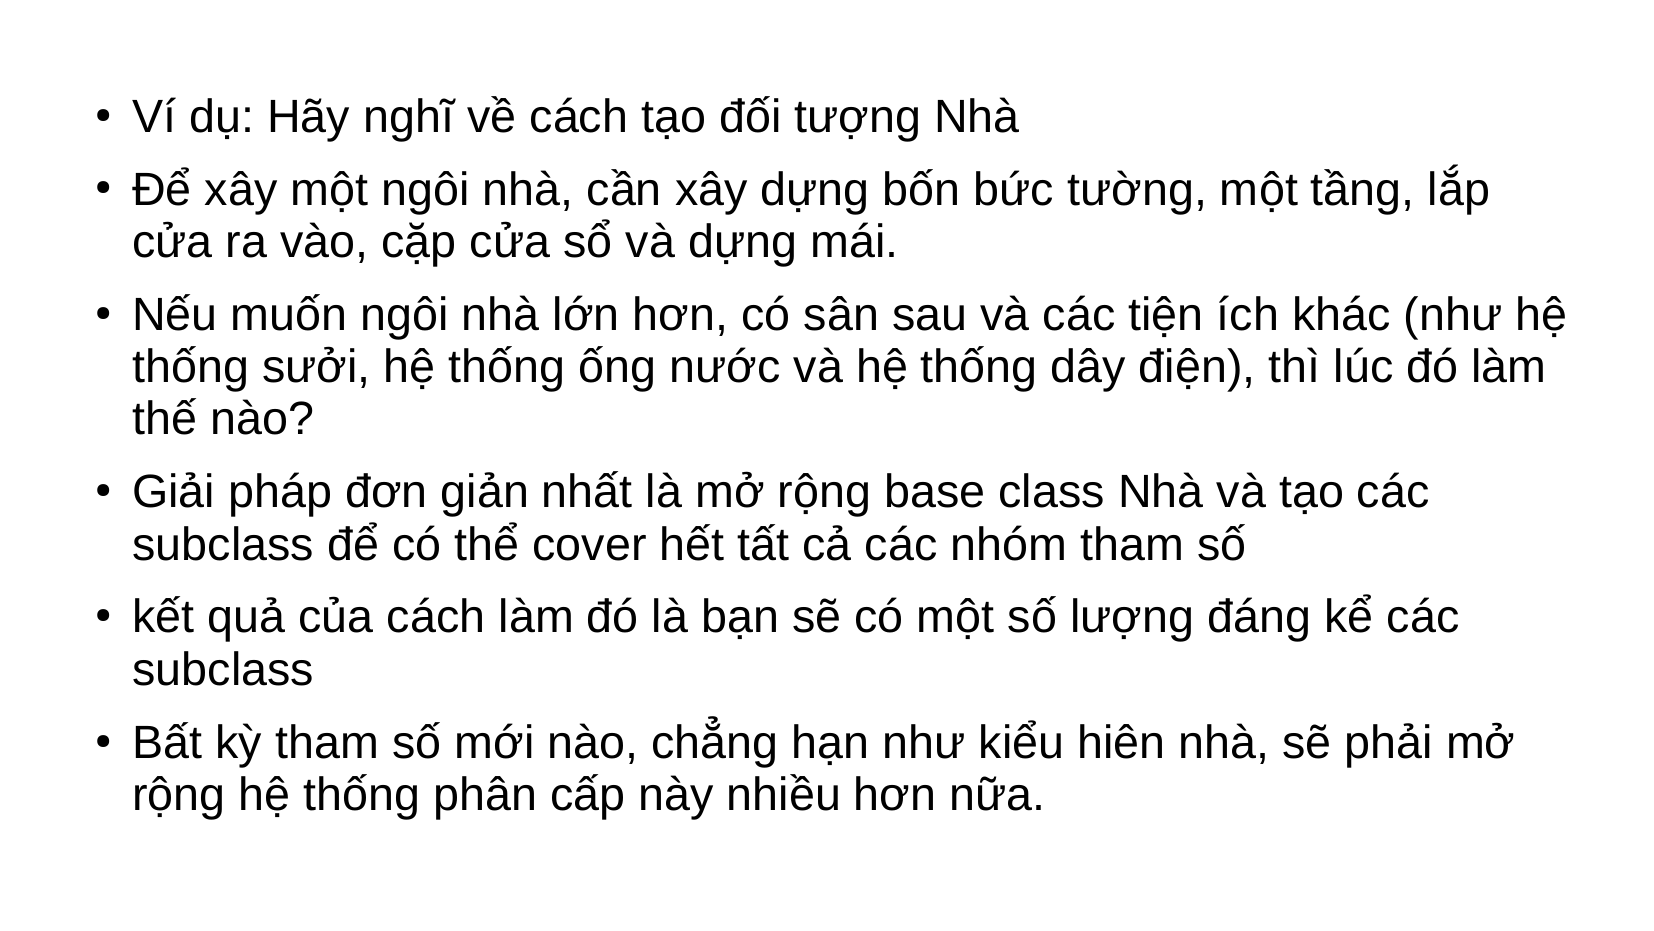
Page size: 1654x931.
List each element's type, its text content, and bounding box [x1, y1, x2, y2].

list Ví dụ: Hãy nghĩ về cách tạo đối tượng Nhà Để xây một ngôi nhà, cần xây dựng bốn bức tường, một tầng, lắp cửa ra vào, cặp cửa sổ và dựng mái. Nếu muốn ngôi nhà lớn hơn, có sân sau và các tiện ích khác (như hệ thống sưởi, hệ thống ống nước và hệ thống dây điện), thì lúc đó làm thế nào? Giải pháp đơn giản nhất là mở rộng base class Nhà và tạo các subclass để có thể cover hết tất cả các nhóm tham số kết quả của cách làm đó là bạn sẽ có một số lượng đáng kể các subclass Bất kỳ tham số mới nào, chẳng hạn như kiểu hiên nhà, sẽ phải mở rộng hệ thống phân cấp này nhiều hơn nữa. [82, 90, 1571, 826]
